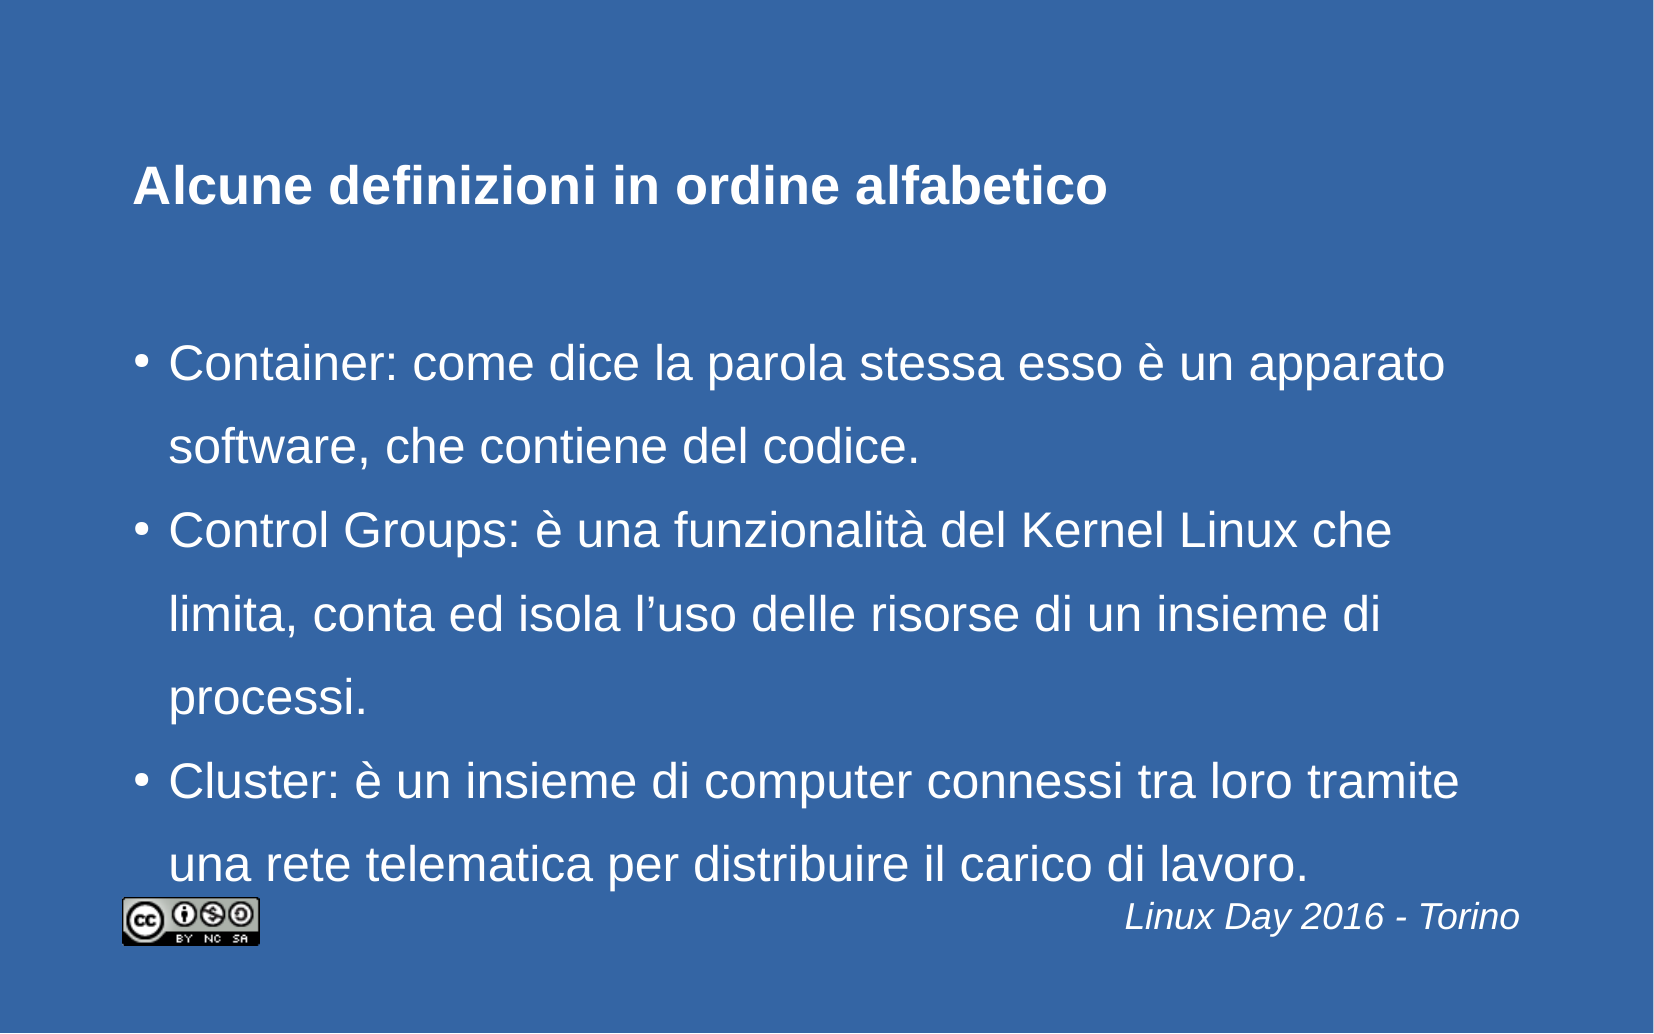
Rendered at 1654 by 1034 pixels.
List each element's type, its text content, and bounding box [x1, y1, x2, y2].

picture [122, 897, 260, 946]
text_box Linux Day 2016 - Torino [1109, 887, 1536, 1034]
text_box Alcune definizioni in ordine alfabetico Container: come dice la parola stessa esso è un apparato software, che contiene del codice. Control Groups: è una funzionalità del Kernel Linux che limita, conta ed isola l’uso delle risorse di un insieme di processi. Cluster: è un insieme di computer connessi tra loro tramite una rete telematica per distribuire il carico di lavoro. [118, 118, 1536, 870]
